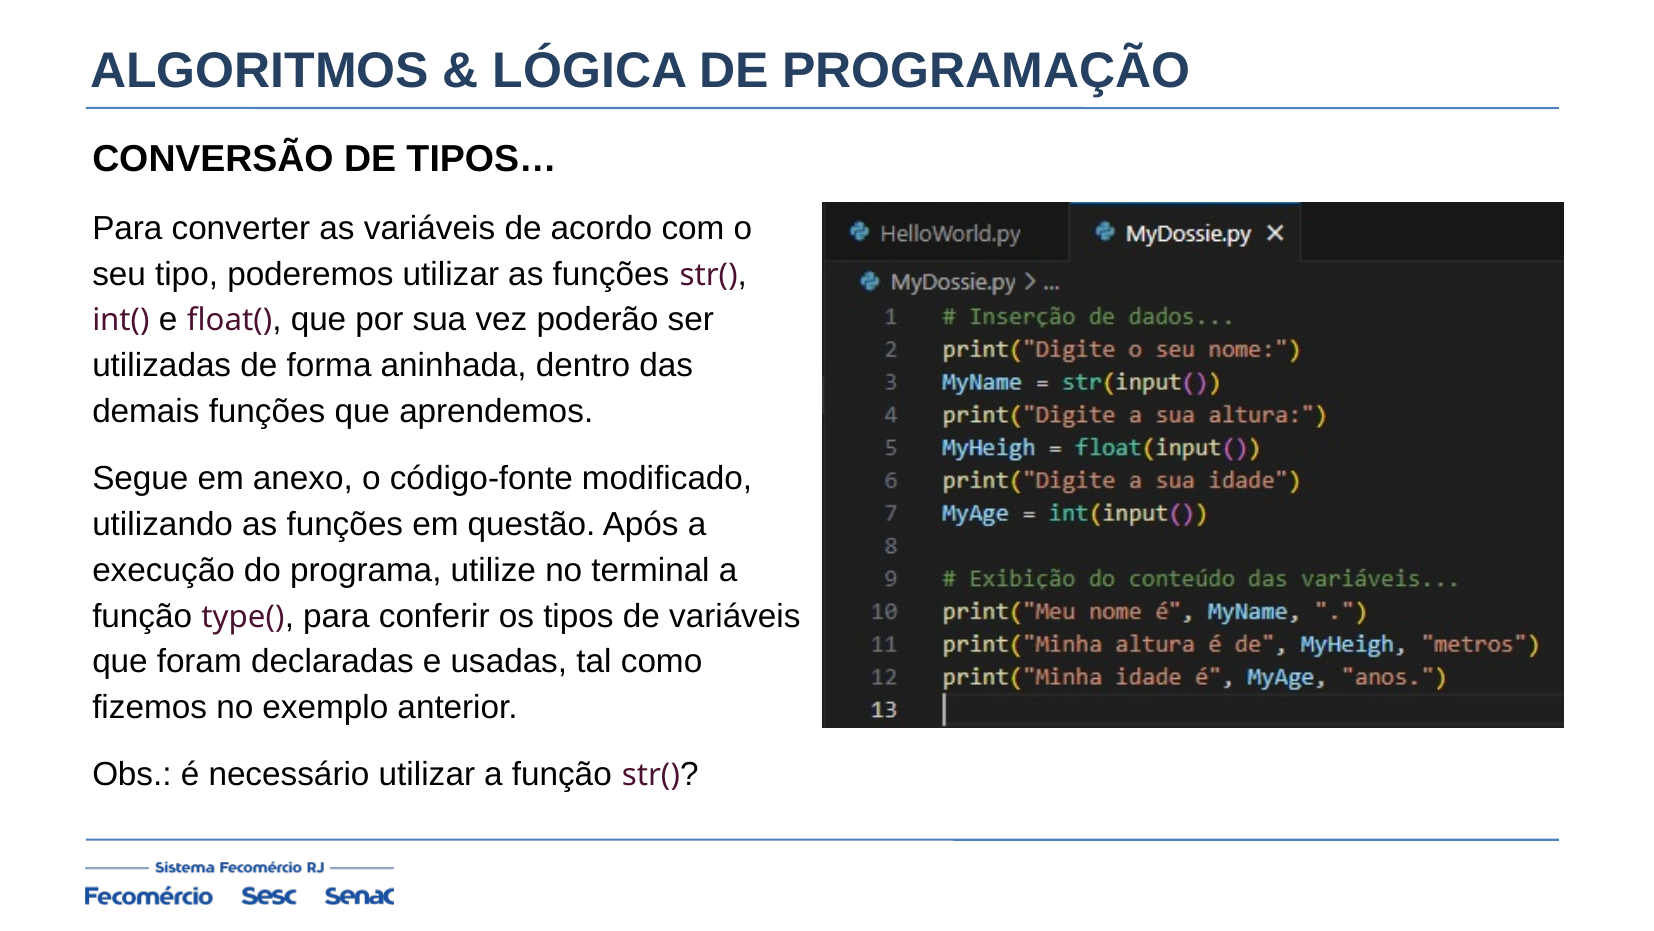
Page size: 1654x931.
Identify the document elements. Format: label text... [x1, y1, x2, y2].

text_box ALGORITMOS & LÓGICA DE PROGRAMAÇÃO [90, 32, 1564, 104]
picture [62, 845, 416, 921]
picture [822, 202, 1564, 728]
text_box CONVERSÃO DE TIPOS… Para converter as variáveis de acordo com o seu tipo, poderemos utilizar as funções str(), int() e float(), que por sua vez poderão ser utilizadas de forma aninhada, dentro das demais funções que aprendemos. Segue em anexo, o código-fonte modificado, utilizando as funções em questão. Após a execução do programa, utilize no terminal a função type(), para conferir os tipos de variáveis que foram declaradas e usadas, tal como fizemos no exemplo anterior. Obs.: é necessário utilizar a função str()? [77, 112, 818, 836]
